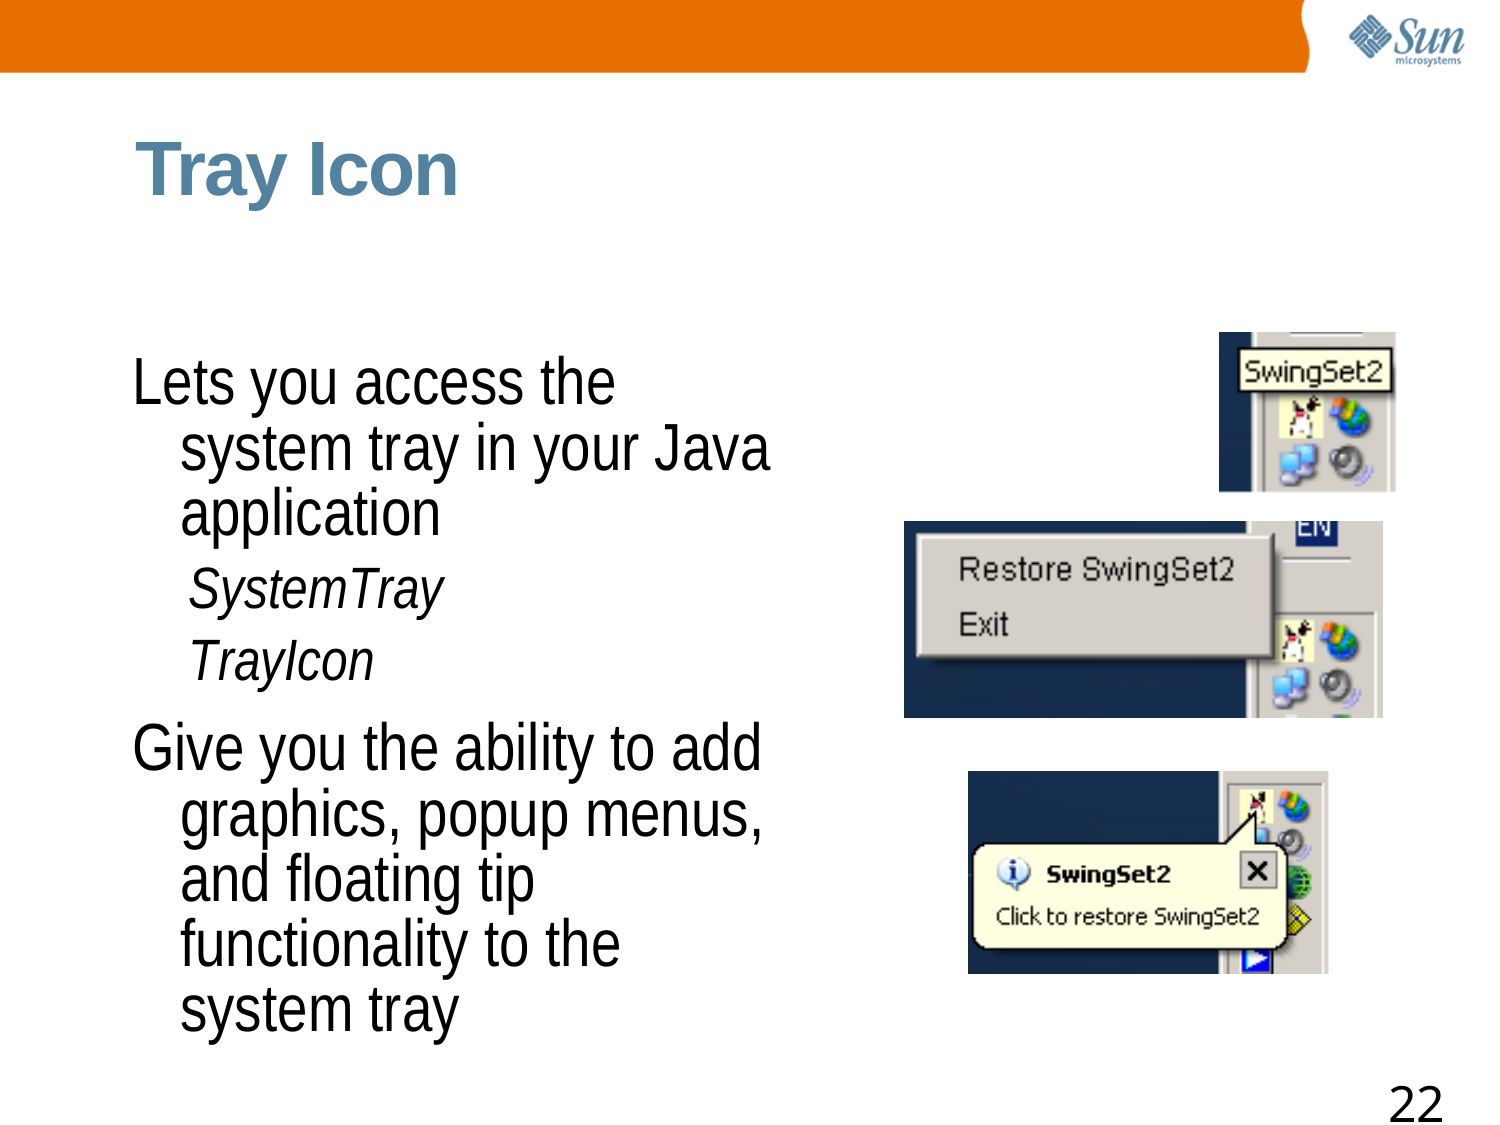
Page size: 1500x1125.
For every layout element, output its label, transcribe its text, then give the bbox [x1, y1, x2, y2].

picture [968, 771, 1331, 974]
picture [0, 0, 1500, 75]
title Tray Icon [135, 133, 1439, 284]
picture [1219, 332, 1402, 498]
list Lets you access the system tray in your Java application SystemTray TrayIcon Give you the ability to add graphics, popup menus, and floating tip functionality to the system tray [112, 352, 794, 1047]
picture [904, 521, 1383, 718]
